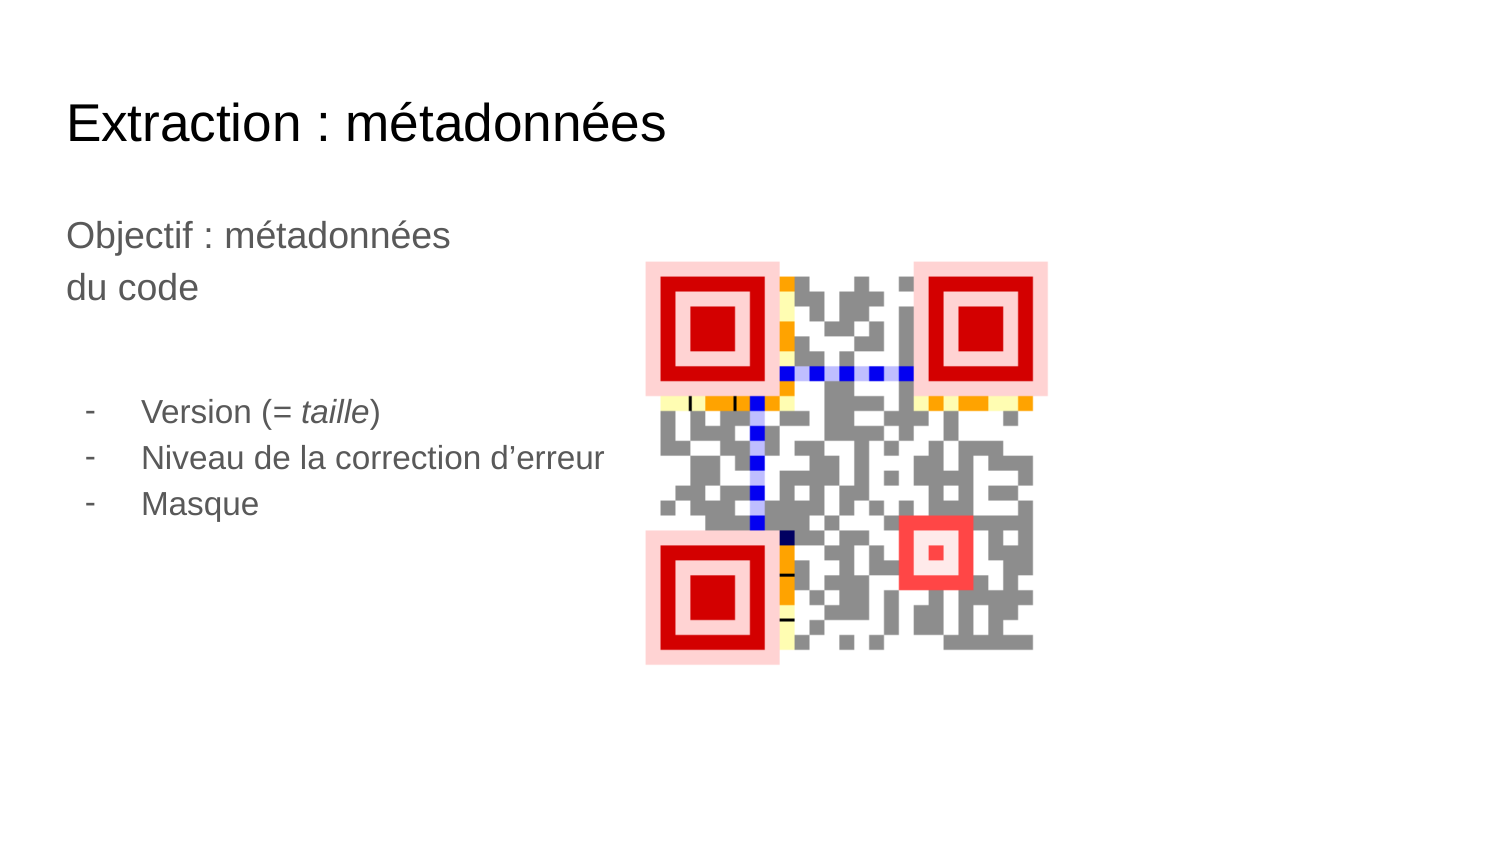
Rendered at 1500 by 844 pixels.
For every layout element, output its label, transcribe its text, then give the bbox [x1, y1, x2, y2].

picture [631, 247, 1063, 680]
list Objectif : métadonnées du code Version (= taille) Niveau de la correction d’erreur Masque [51, 189, 650, 750]
title Extraction : métadonnées [51, 72, 1449, 167]
